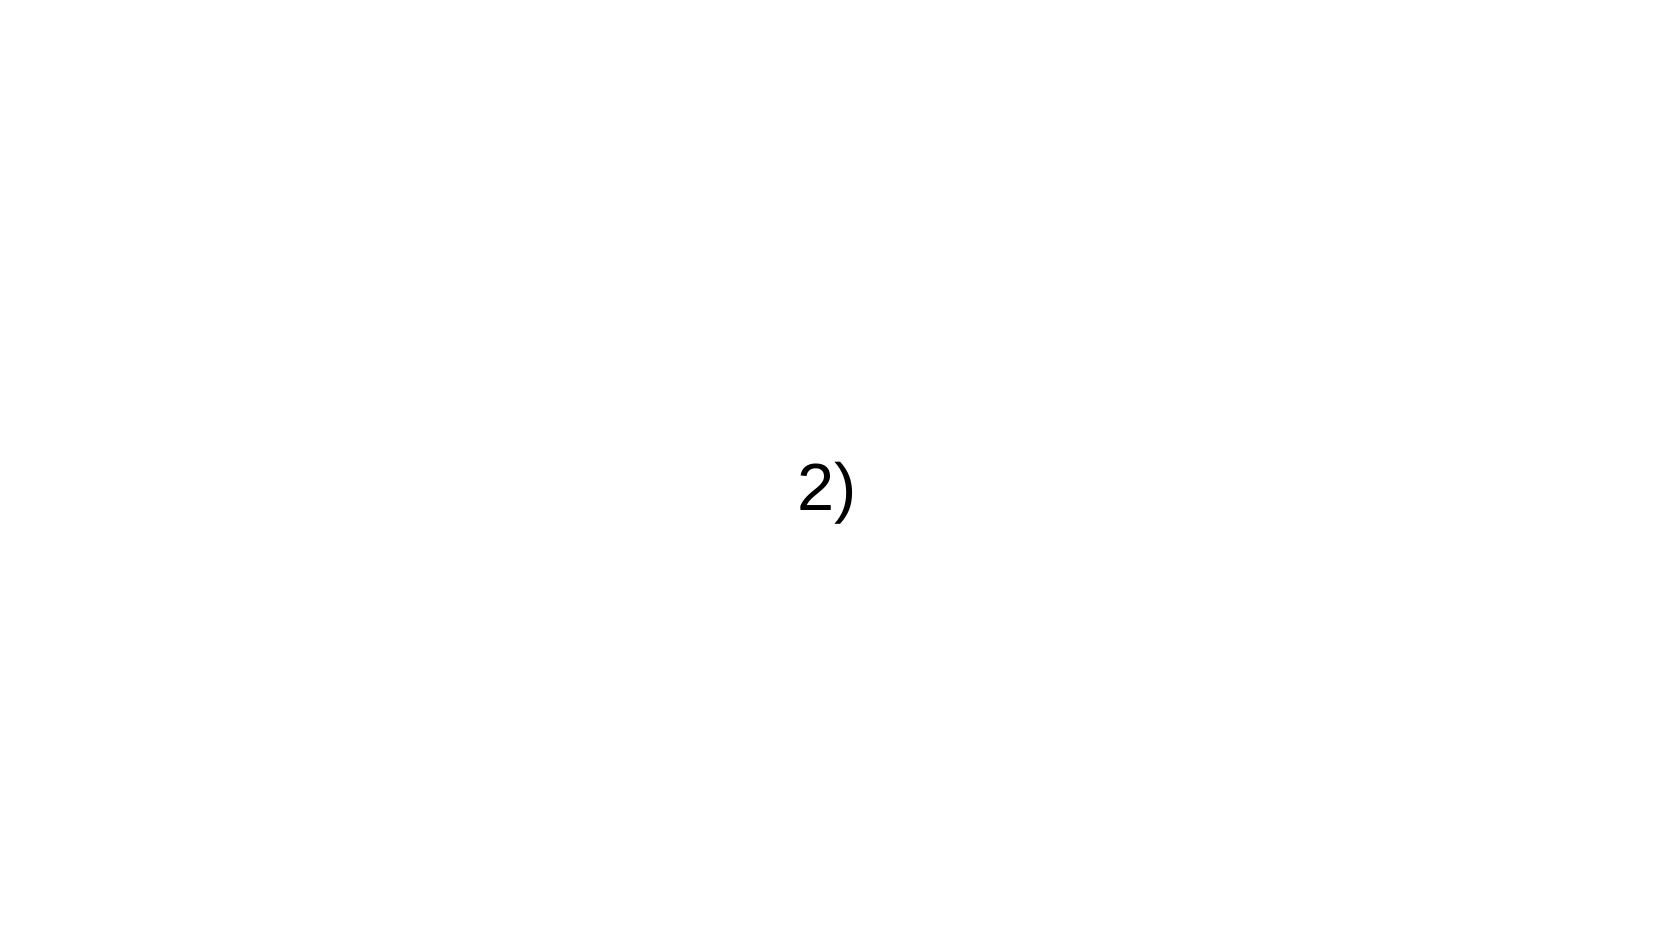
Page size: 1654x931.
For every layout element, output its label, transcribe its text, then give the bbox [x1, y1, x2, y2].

text_box 2) [82, 217, 1571, 758]
